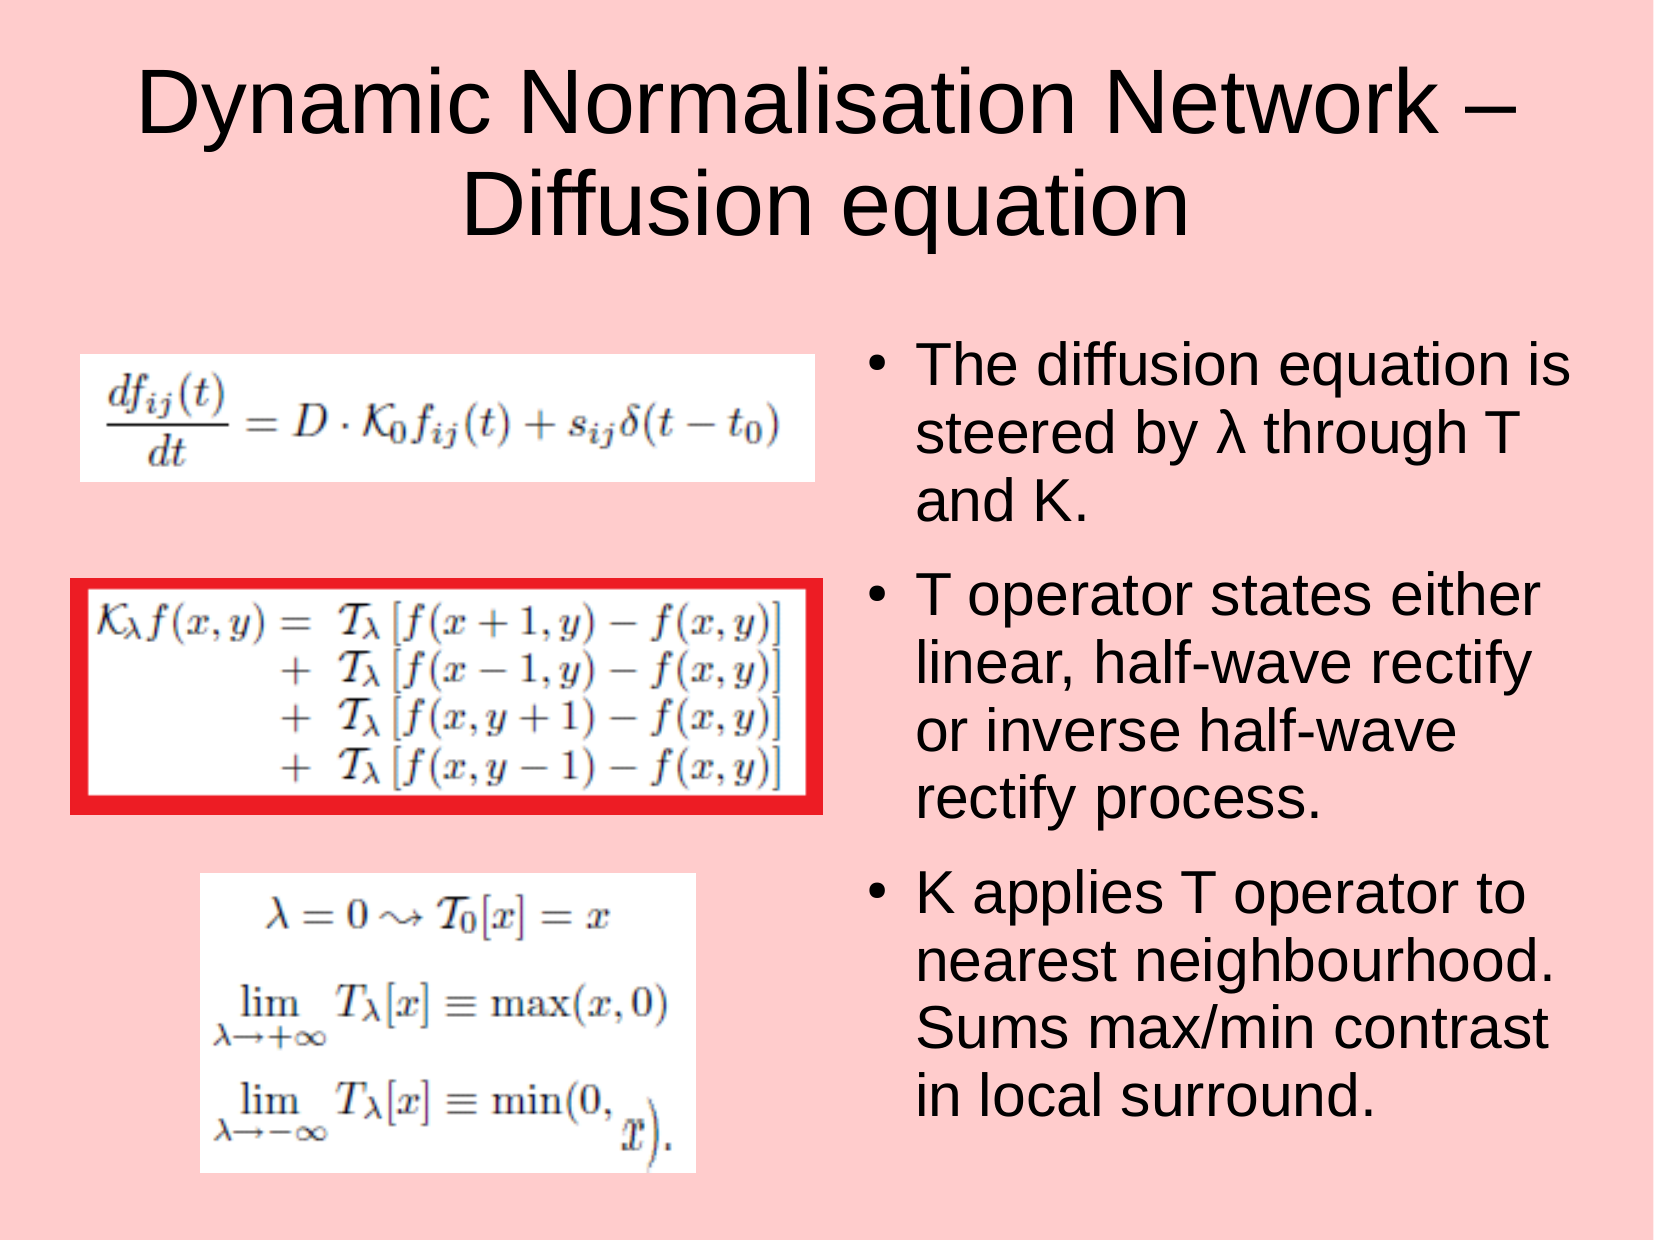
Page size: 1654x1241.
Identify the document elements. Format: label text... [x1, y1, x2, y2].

picture [70, 578, 823, 815]
list The diffusion equation is steered by λ through T and K. T operator states either linear, half-wave rectify or inverse half-wave rectify process. K applies T operator to nearest neighbourhood. Sums max/min contrast in local surround. [850, 330, 1583, 1146]
title Dynamic Normalisation Network – Diffusion equation [82, 49, 1571, 257]
picture [80, 354, 815, 482]
picture [200, 873, 696, 1173]
